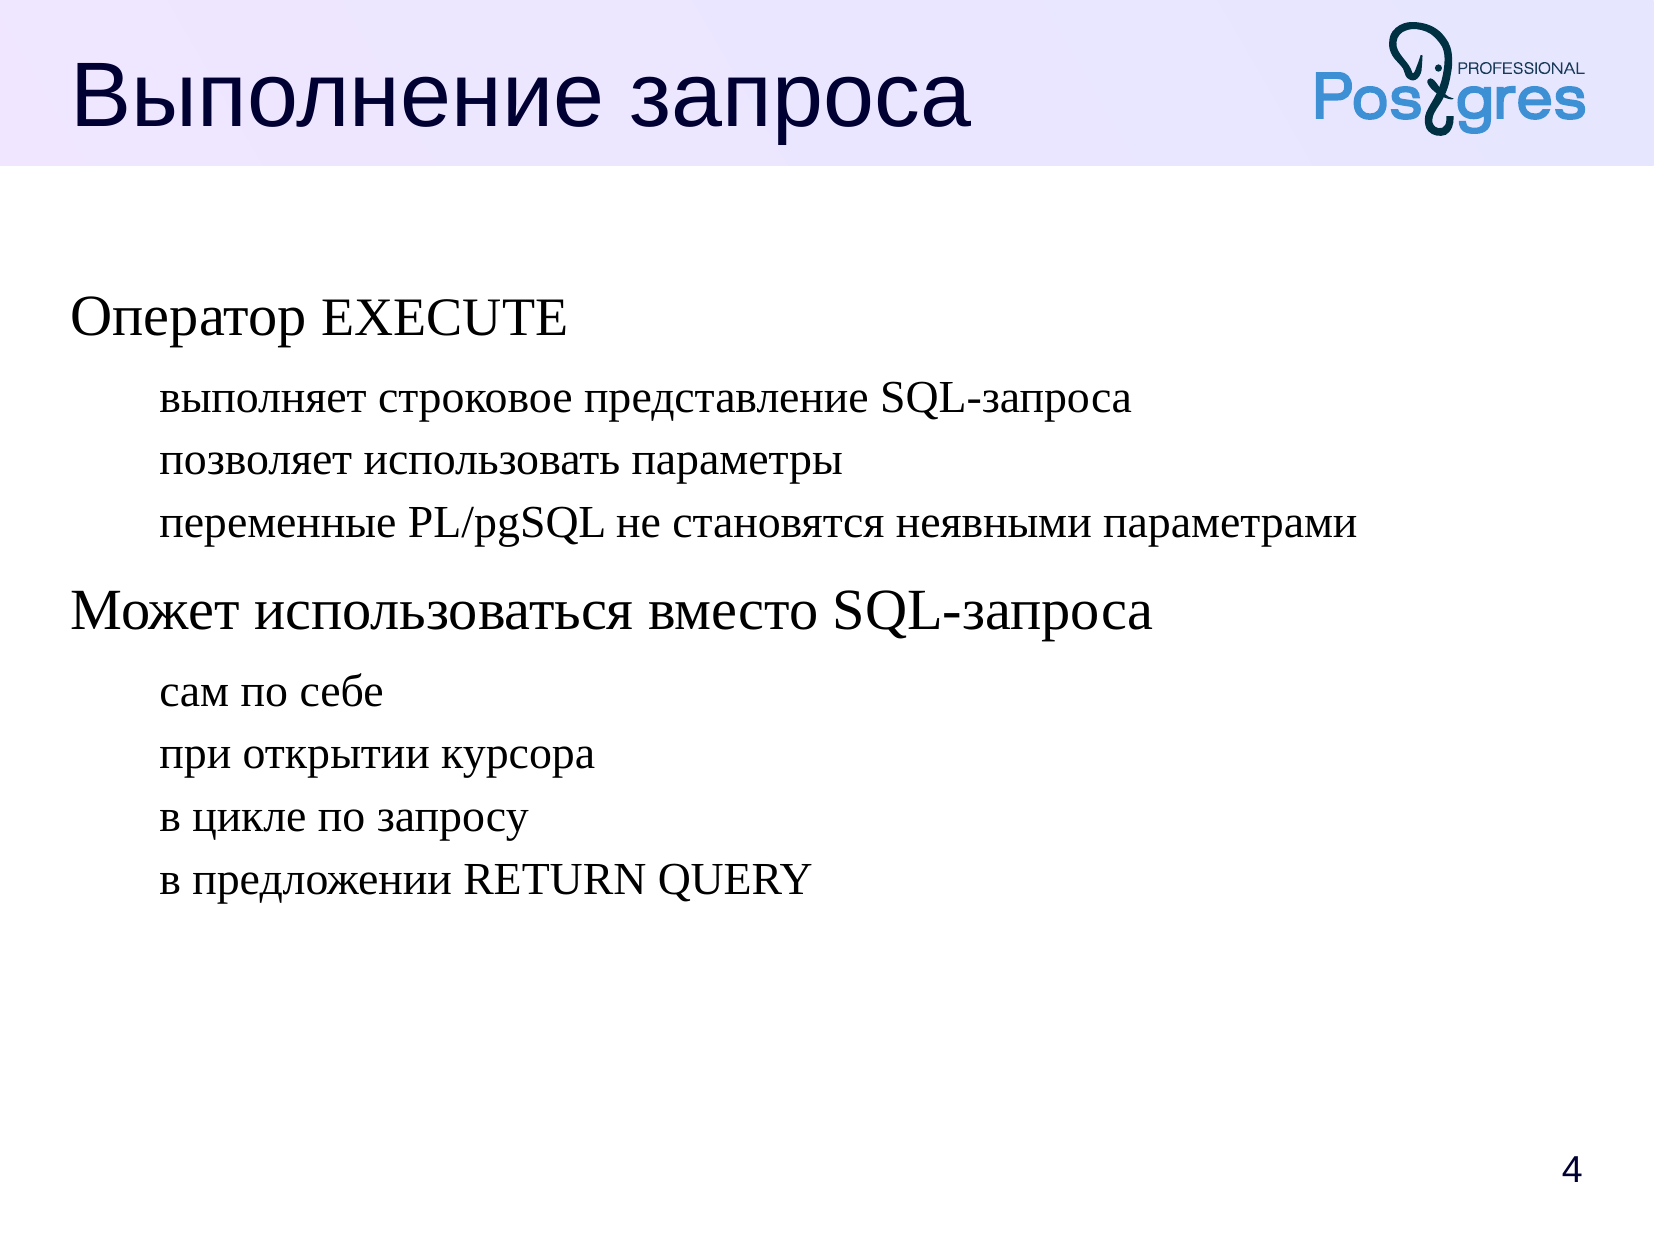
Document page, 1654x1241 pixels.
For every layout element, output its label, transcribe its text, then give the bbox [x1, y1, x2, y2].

list Оператор EXECUTE выполняет строковое представление SQL-запроса позволяет использовать параметры переменные PL/pgSQL не становятся неявными параметрами Может использоваться вместо SQL-запроса сам по себе при открытии курсора в цикле по запросу в предложении RETURN QUERY [70, 283, 1583, 1141]
title Выполнение запроса [70, 43, 1241, 147]
